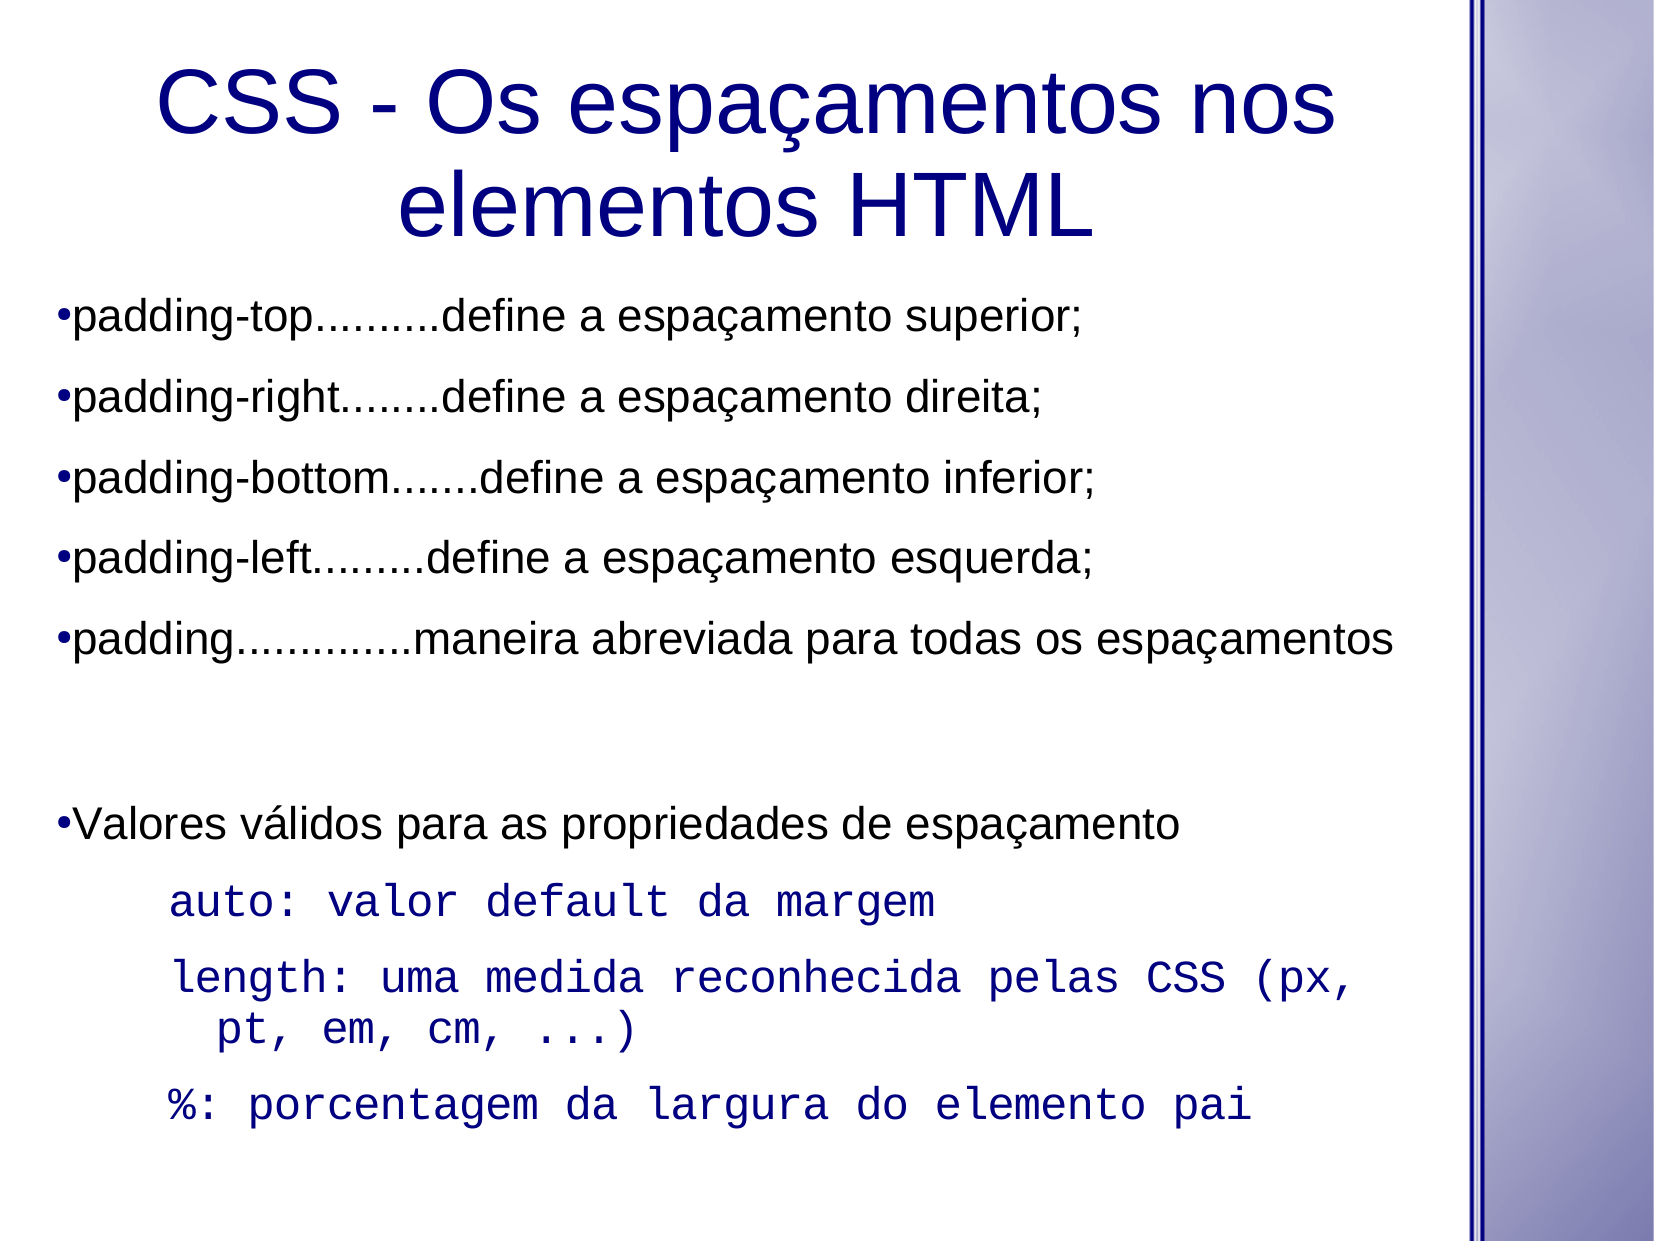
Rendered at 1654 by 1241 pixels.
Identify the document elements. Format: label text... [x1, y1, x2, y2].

list padding-top..........define a espaçamento superior; padding-right........define a espaçamento direita; padding-bottom.......define a espaçamento inferior; padding-left.........define a espaçamento esquerda; padding..............maneira abreviada para todas os espaçamentos Valores válidos para as propriedades de espaçamento auto: valor default da margem length: uma medida reconhecida pelas CSS (px, pt, em, cm, ...) %: porcentagem da largura do elemento pai [47, 290, 1447, 1134]
picture [0, 0, 1654, 1241]
title CSS - Os espaçamentos nos elementos HTML [47, 49, 1447, 257]
